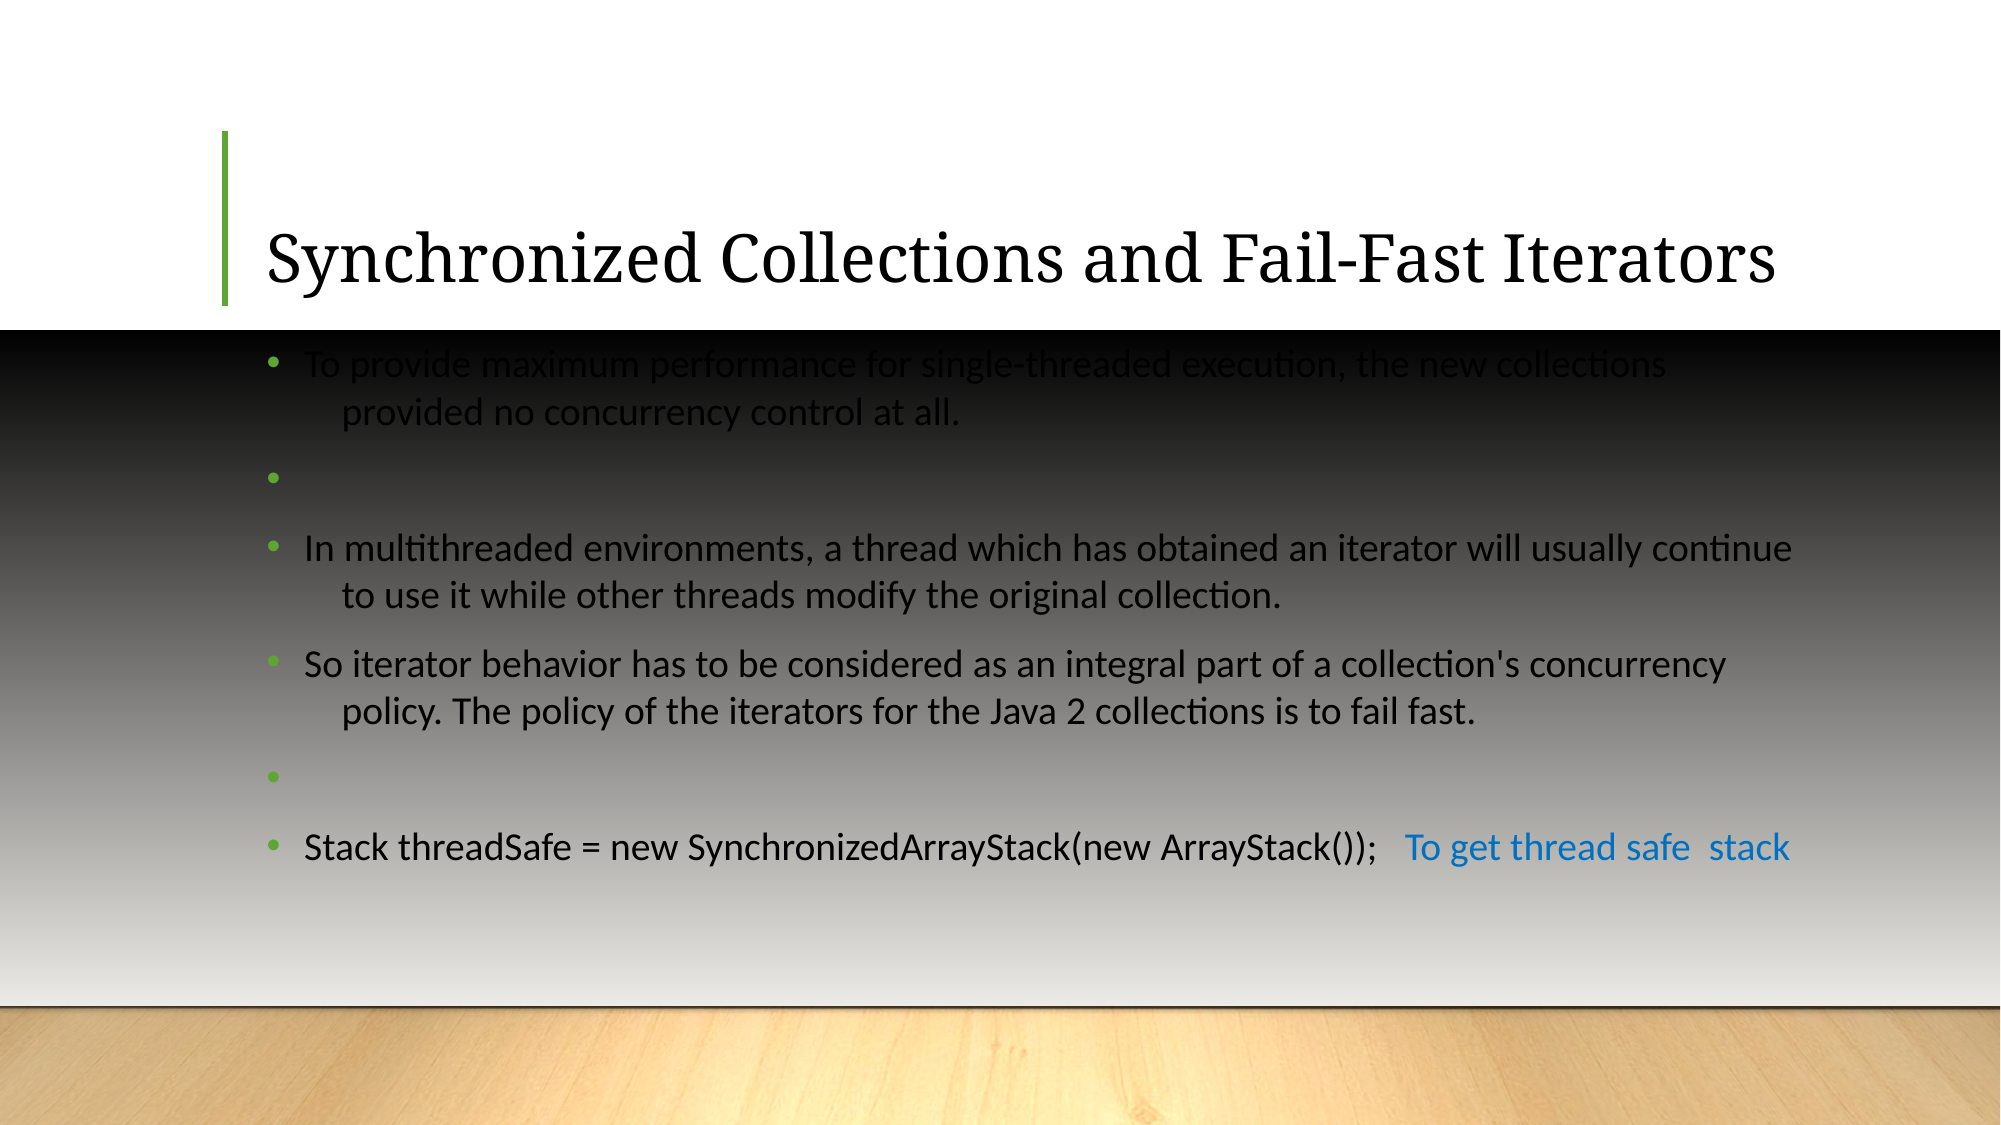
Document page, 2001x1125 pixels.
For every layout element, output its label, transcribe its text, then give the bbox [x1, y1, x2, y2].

title Synchronized Collections and Fail-Fast Iterators [251, 131, 1814, 305]
list To provide maximum performance for single-threaded execution, the new collections provided no concurrency control at all. In multithreaded environments, a thread which has obtained an iterator will usually continue to use it while other threads modify the original collection. So iterator behavior has to be considered as an integral part of a collection's concurrency policy. The policy of the iterators for the Java 2 collections is to fail fast. Stack threadSafe = new SynchronizedArrayStack(new ArrayStack()); To get thread safe stack [251, 330, 1814, 897]
